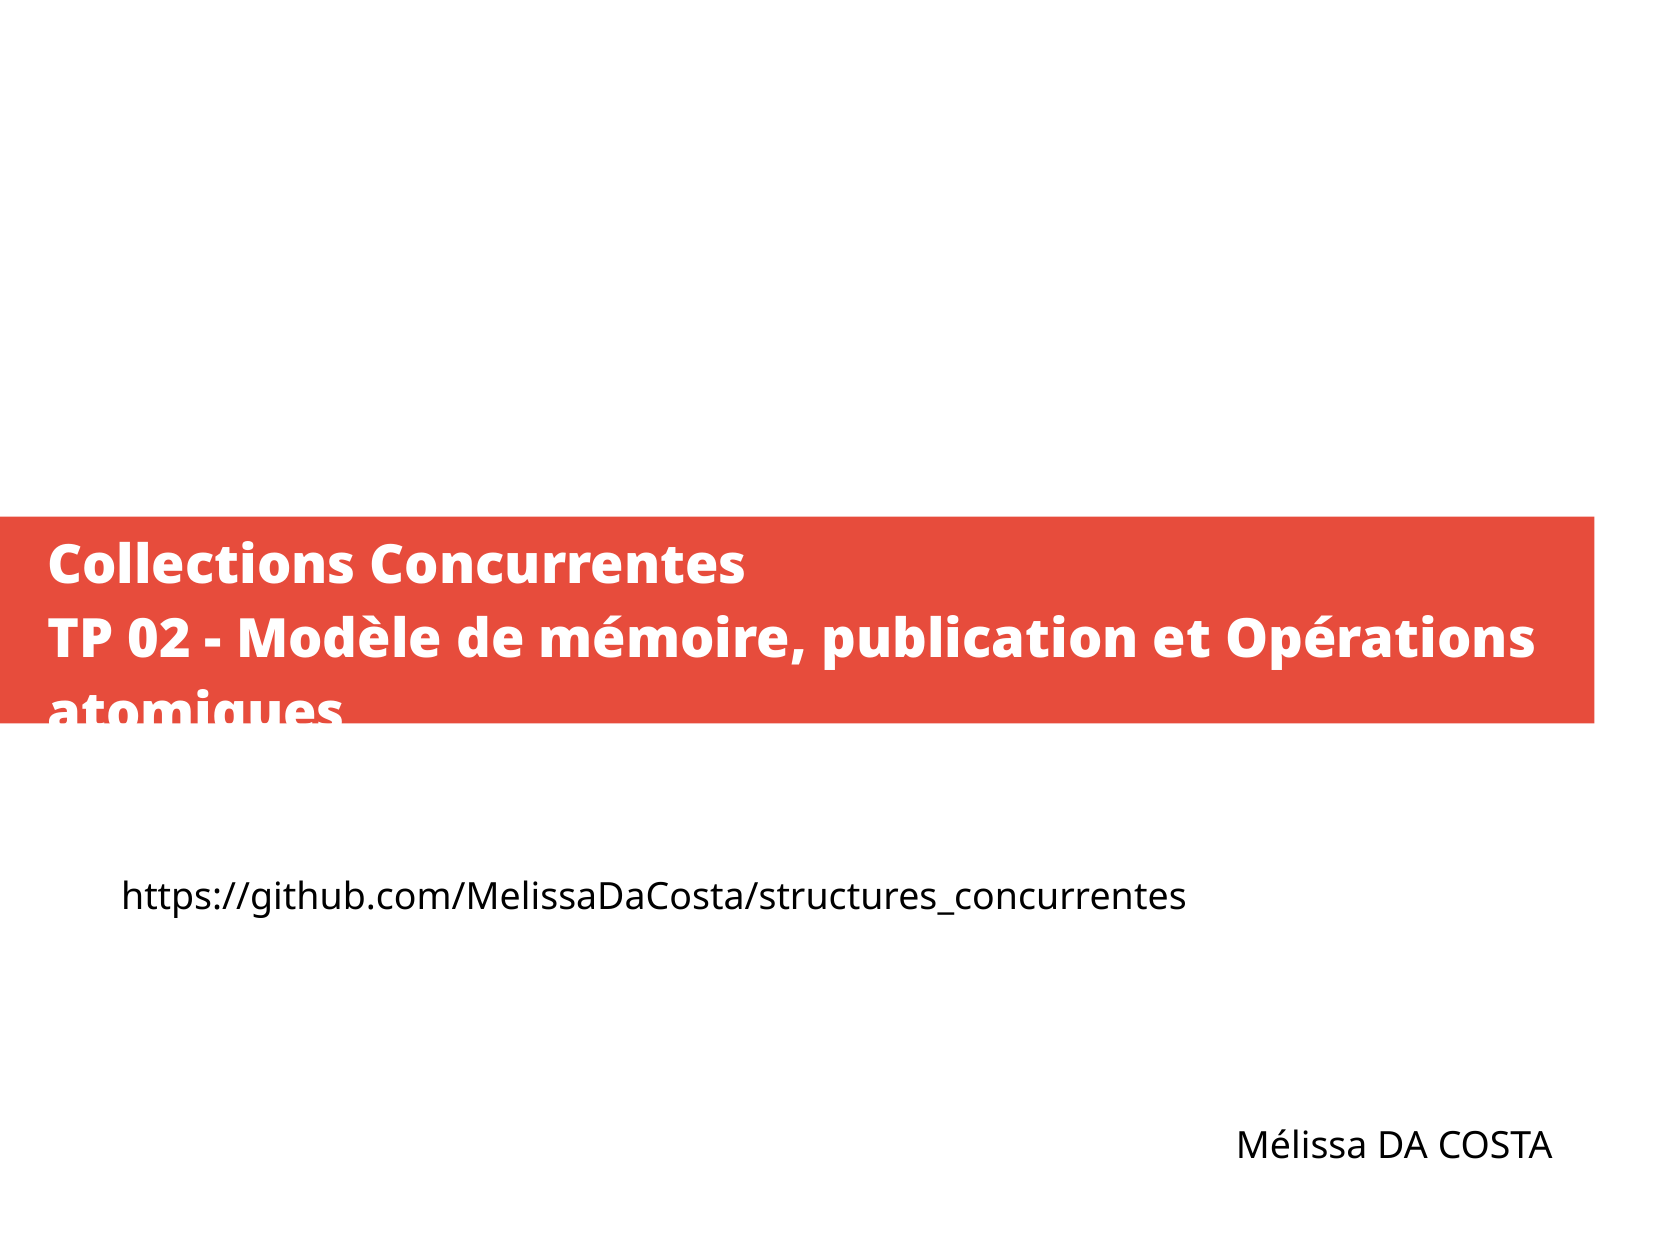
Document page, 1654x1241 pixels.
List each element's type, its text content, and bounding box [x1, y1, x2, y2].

text_box Mélissa DA COSTA [1211, 1111, 1595, 1182]
title Collections Concurrentes TP 02 - Modèle de mémoire, publication et Opérations atomiques [47, 525, 1583, 674]
text_box https://github.com/MelissaDaCosta/structures_concurrentes [106, 862, 1477, 921]
